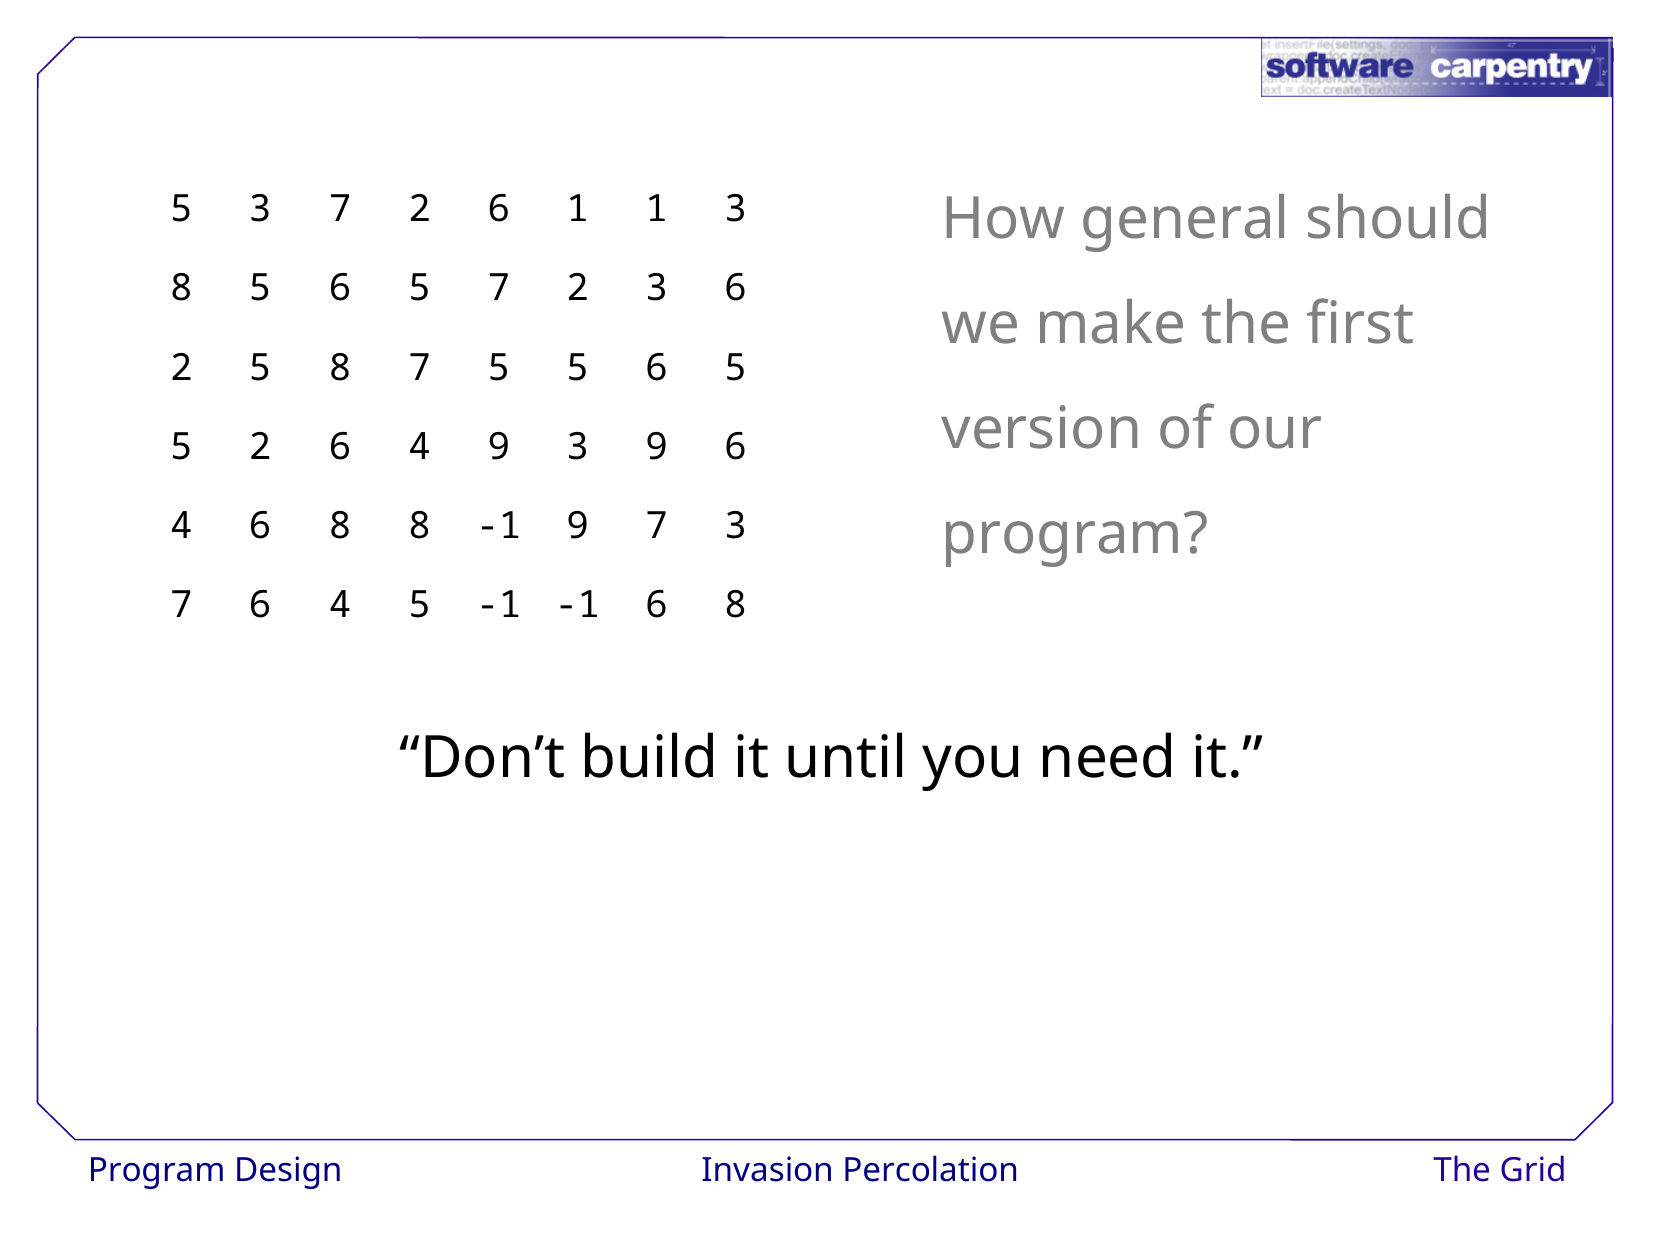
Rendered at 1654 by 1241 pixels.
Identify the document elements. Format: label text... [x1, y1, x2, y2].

table_cell 5 [696, 326, 775, 404]
table_cell 9 [538, 483, 617, 562]
table_cell 6 [300, 245, 380, 326]
table_cell 8 [142, 245, 221, 326]
table_cell 4 [142, 483, 221, 562]
table_cell 5 [459, 326, 538, 404]
table_cell 2 [142, 326, 221, 404]
table_cell 6 [696, 404, 775, 483]
table_cell 5 [221, 245, 300, 326]
table_cell 9 [459, 404, 538, 483]
table_cell 6 [696, 245, 775, 326]
table_cell 7 [142, 562, 221, 641]
table_header 1 [538, 166, 617, 245]
picture [1261, 39, 1613, 97]
table_cell 6 [300, 404, 380, 483]
table_header 3 [696, 166, 775, 245]
table_cell 9 [617, 404, 696, 483]
table_cell 6 [617, 326, 696, 404]
table_cell 3 [538, 404, 617, 483]
table_cell 7 [380, 326, 459, 404]
table_header 5 [142, 166, 221, 245]
table_cell 8 [380, 483, 459, 562]
table_cell 5 [538, 326, 617, 404]
table_cell 7 [617, 483, 696, 562]
table_cell 5 [380, 562, 459, 641]
table_header 3 [221, 166, 300, 245]
table_cell -1 [538, 562, 617, 641]
table_cell 3 [696, 483, 775, 562]
table_cell 5 [380, 245, 459, 326]
table_cell 7 [459, 245, 538, 326]
table_cell -1 [459, 483, 538, 562]
text_box “Don’t build it until you need it.” [136, 676, 1527, 798]
table_cell 5 [221, 326, 300, 404]
table_cell 3 [617, 245, 696, 326]
table_cell 4 [380, 404, 459, 483]
table_header 2 [380, 166, 459, 245]
table_header 6 [459, 166, 538, 245]
table_header 1 [617, 166, 696, 245]
table_cell 2 [221, 404, 300, 483]
table_cell 8 [300, 483, 380, 562]
table_cell -1 [459, 562, 538, 641]
table_cell 8 [696, 562, 775, 641]
table_header 7 [300, 166, 380, 245]
table_cell 8 [300, 326, 380, 404]
table_cell 5 [142, 404, 221, 483]
table_cell 6 [221, 562, 300, 641]
table_cell 2 [538, 245, 617, 326]
table_cell 4 [300, 562, 380, 641]
text_box How general should we make the first version of our program? [926, 137, 1507, 574]
table_cell 6 [221, 483, 300, 562]
table_cell 6 [617, 562, 696, 641]
